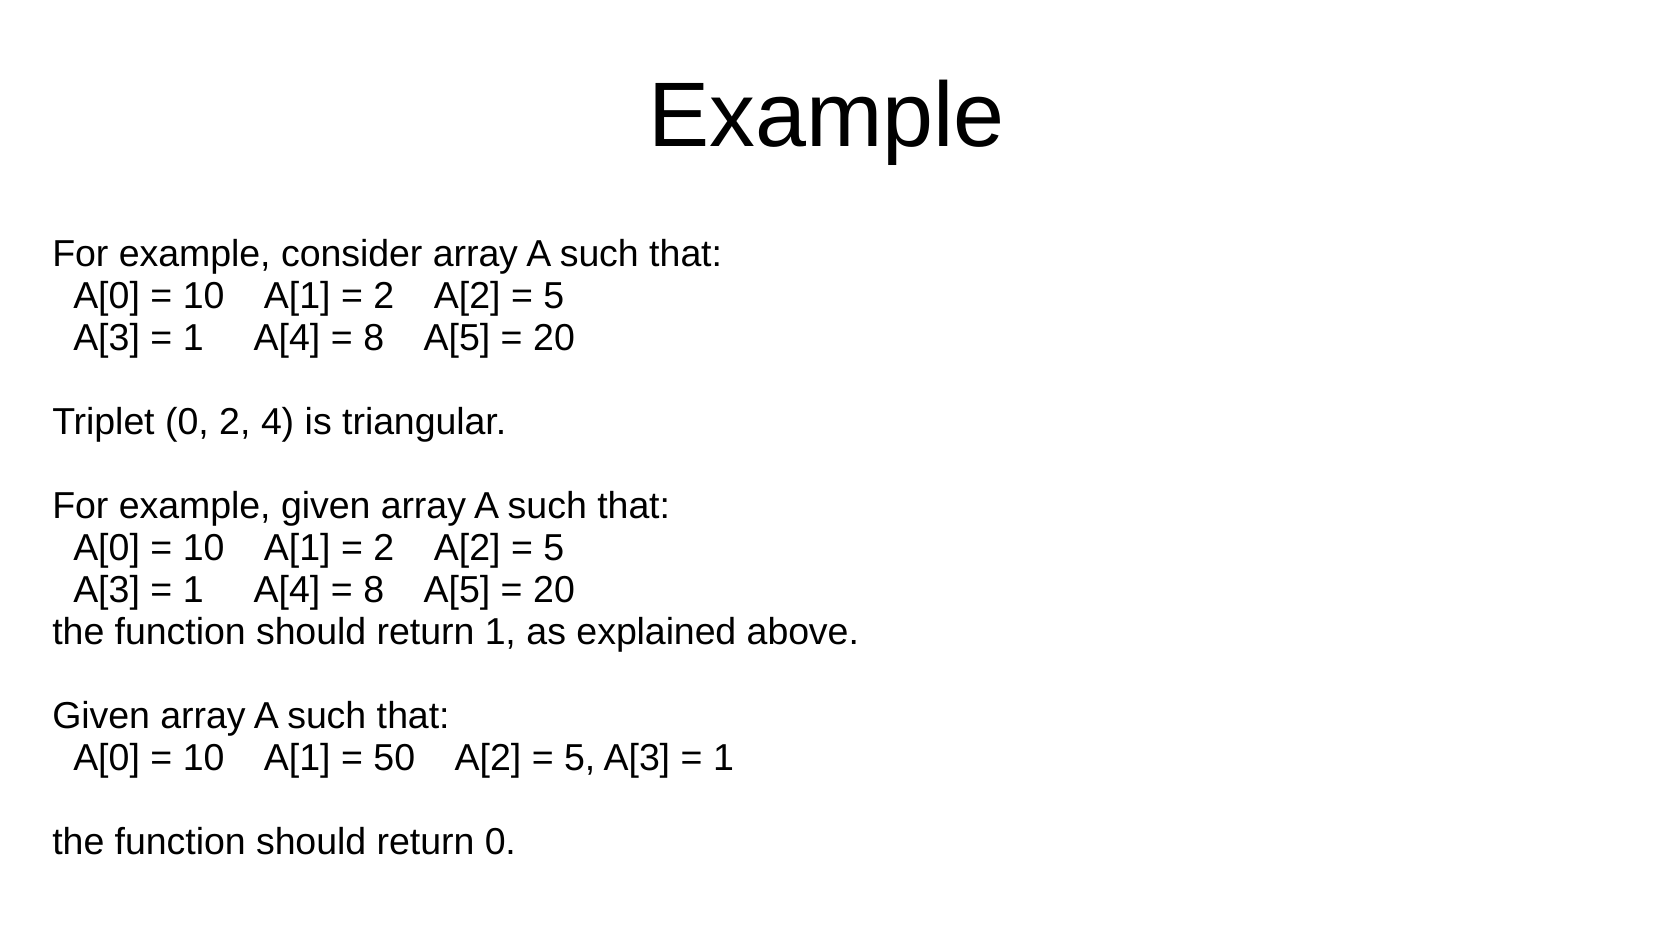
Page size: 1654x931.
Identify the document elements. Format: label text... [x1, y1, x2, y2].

title Example [82, 37, 1571, 193]
text_box For example, consider array A such that: A[0] = 10 A[1] = 2 A[2] = 5 A[3] = 1 A[4] = 8 A[5] = 20 Triplet (0, 2, 4) is triangular. For example, given array A such that: A[0] = 10 A[1] = 2 A[2] = 5 A[3] = 1 A[4] = 8 A[5] = 20 the function should return 1, as explained above. Given array A such that: A[0] = 10 A[1] = 50 A[2] = 5, A[3] = 1 the function should return 0. [37, 225, 1613, 901]
